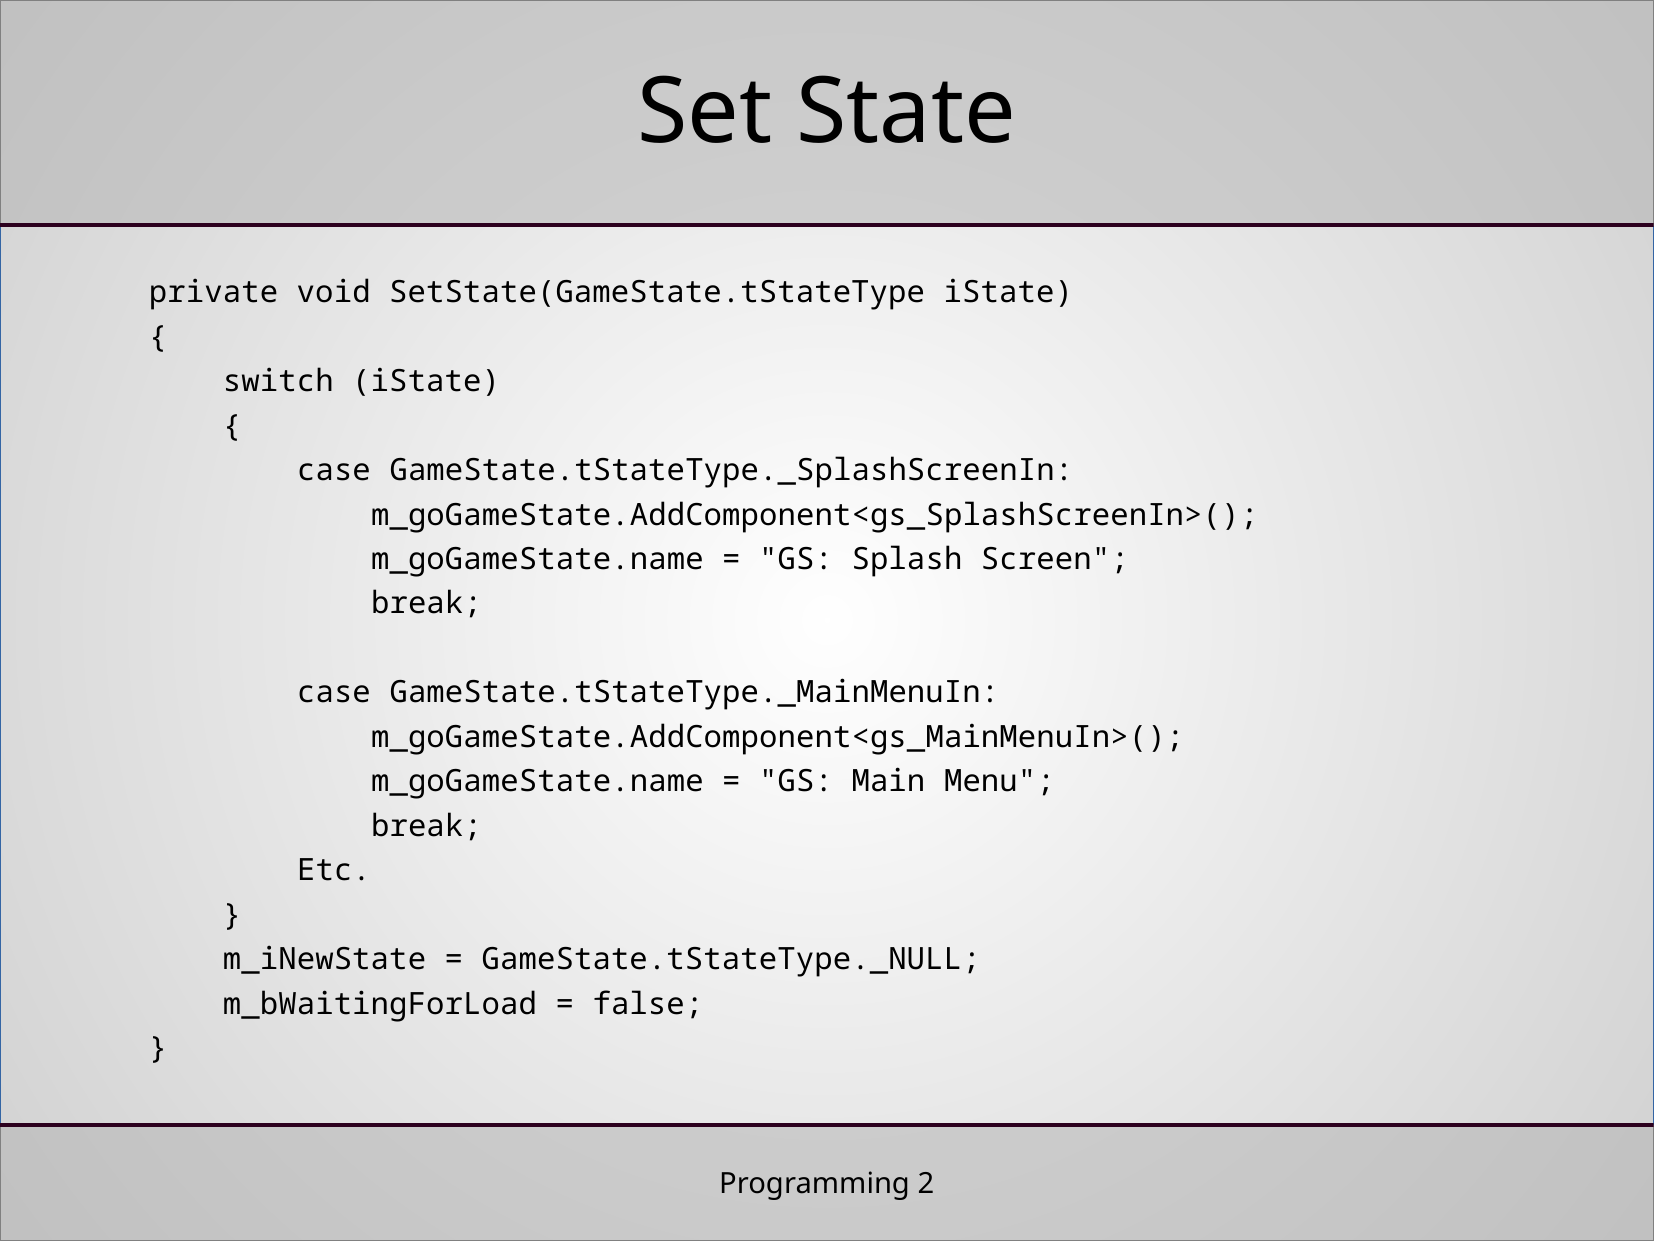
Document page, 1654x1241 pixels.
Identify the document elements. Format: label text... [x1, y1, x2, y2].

title Set State [82, 34, 1571, 181]
list private void SetState(GameState.tStateType iState) { switch (iState) { case GameState.tStateType._SplashScreenIn: m_goGameState.AddComponent<gs_SplashScreenIn>(); m_goGameState.name = "GS: Splash Screen"; break; case GameState.tStateType._MainMenuIn: m_goGameState.AddComponent<gs_MainMenuIn>(); m_goGameState.name = "GS: Main Menu"; break; Etc. } m_iNewState = GameState.tStateType._NULL; m_bWaitingForLoad = false; } [75, 270, 1571, 1075]
